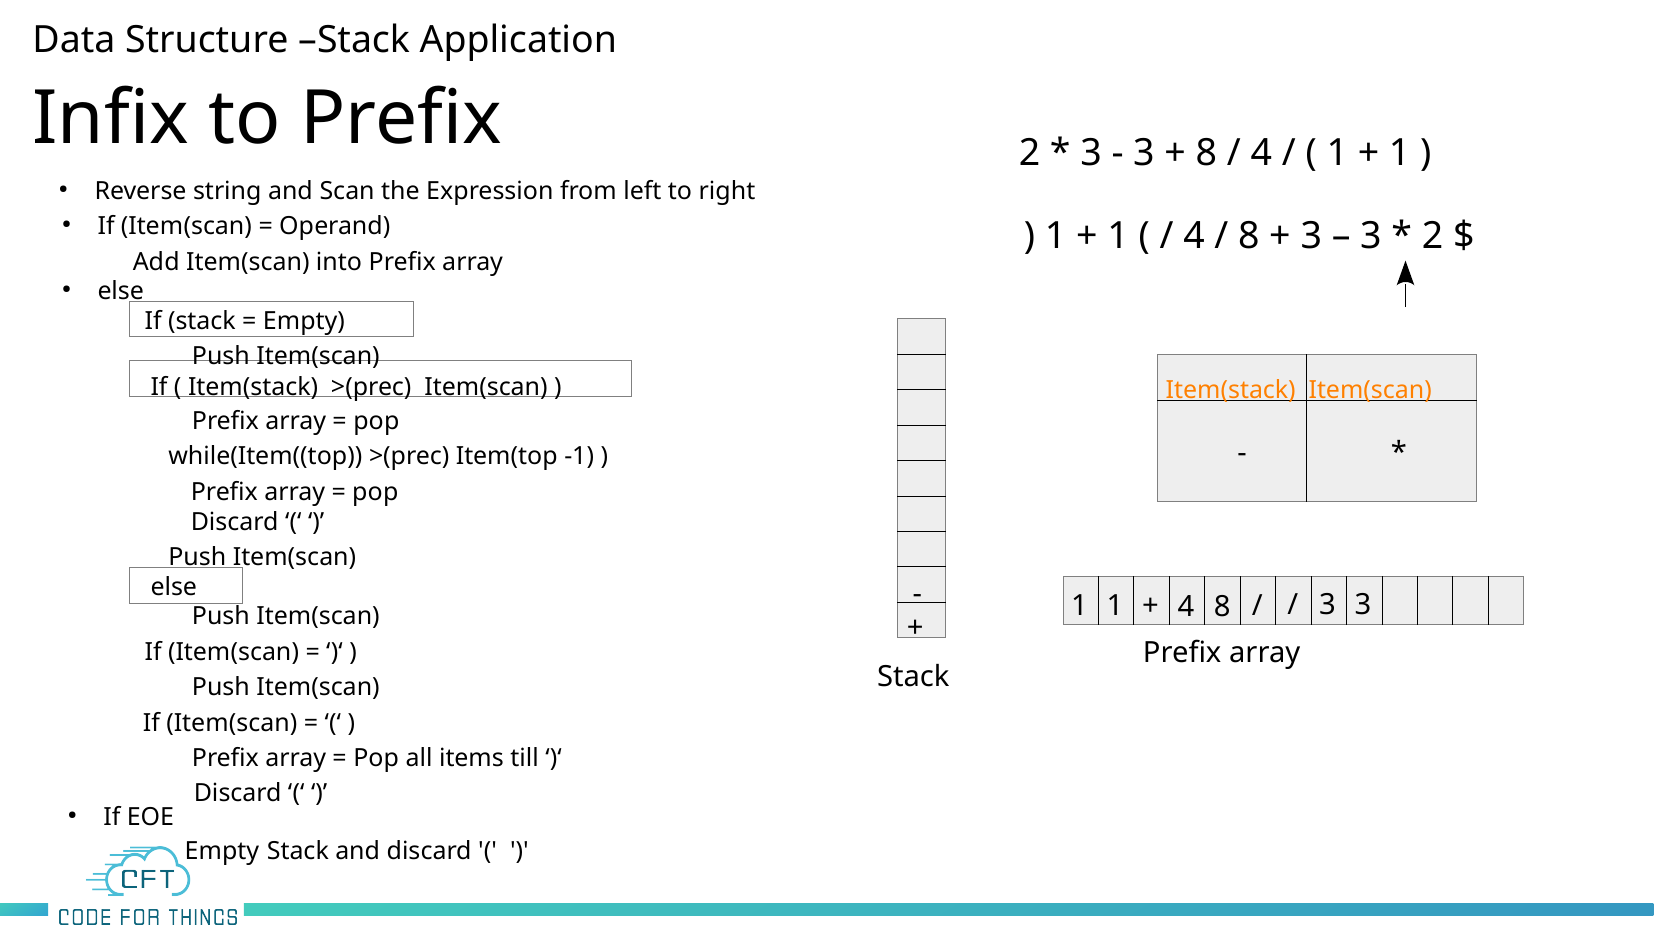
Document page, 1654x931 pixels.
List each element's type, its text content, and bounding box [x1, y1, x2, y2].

text_box - [897, 565, 943, 598]
text_box [1307, 410, 1477, 502]
text_box [897, 355, 946, 389]
text_box [897, 318, 946, 354]
text_box while(Item((top)) >(prec) Item(top -1) ) [118, 430, 762, 489]
text_box 8 [1211, 577, 1237, 627]
text_box else [100, 561, 243, 621]
text_box If ( Item(stack) >(prec) Item(scan) ) [100, 360, 632, 406]
text_box [1418, 576, 1452, 625]
text_box [897, 390, 946, 425]
text_box [1307, 354, 1477, 360]
text_box + [892, 598, 947, 649]
text_box + [1127, 577, 1162, 627]
text_box - [1222, 423, 1267, 473]
text_box Item(stack) Item(scan) [1115, 360, 1483, 410]
text_box [897, 426, 946, 460]
text_box Prefix array = pop [141, 395, 498, 430]
text_box Prefix array = pop [140, 466, 442, 526]
text_box If (Item(scan) = Operand) [47, 200, 491, 260]
text_box 4 [1162, 577, 1211, 627]
text_box [897, 461, 946, 496]
text_box Empty Stack and discard '(' ')' [134, 820, 656, 880]
text_box Push Item(scan) [118, 531, 390, 576]
text_box 3 [1339, 576, 1388, 626]
text_box Discard ‘(‘ ‘)’ [143, 767, 475, 812]
text_box Push Item(scan) [141, 330, 473, 390]
text_box If (Item(scan) = ‘(‘ ) [92, 696, 449, 756]
text_box [1157, 410, 1306, 502]
text_box Push Item(scan) [141, 590, 414, 625]
text_box Prefix array [1128, 626, 1341, 674]
text_box 2 * 3 - 3 + 8 / 4 / ( 1 + 1 ) [968, 118, 1554, 178]
text_box If (stack = Empty) [94, 295, 449, 355]
text_box 1 [1091, 577, 1127, 627]
text_box else [47, 265, 213, 325]
text_box [897, 497, 946, 531]
text_box Stack [862, 647, 973, 697]
text_box [1388, 576, 1417, 625]
text_box * [1376, 423, 1421, 473]
text_box [1453, 576, 1488, 625]
text_box If EOE [53, 791, 201, 836]
text_box / [1272, 575, 1317, 626]
text_box / [1237, 577, 1282, 627]
text_box [1489, 576, 1524, 625]
text_box Reverse string and Scan the Expression from left to right [44, 165, 960, 225]
title Data Structure –Stack Application Infix to Prefix [32, 12, 1536, 166]
text_box Discard ‘(‘ ‘)’ [140, 496, 376, 531]
text_box [897, 532, 946, 566]
text_box Push Item(scan) [141, 661, 473, 706]
picture [59, 846, 237, 925]
text_box If (Item(scan) = ‘)‘ ) [94, 625, 508, 671]
text_box ) 1 + 1 ( / 4 / 8 + 3 – 3 * 2 $ [973, 200, 1577, 260]
text_box Add Item(scan) into Prefix array [82, 236, 780, 286]
text_box 3 [1304, 576, 1339, 626]
text_box 1 [1056, 576, 1105, 627]
text_box Prefix array = Pop all items till ‘)‘ [141, 732, 685, 792]
text_box [1157, 354, 1306, 360]
